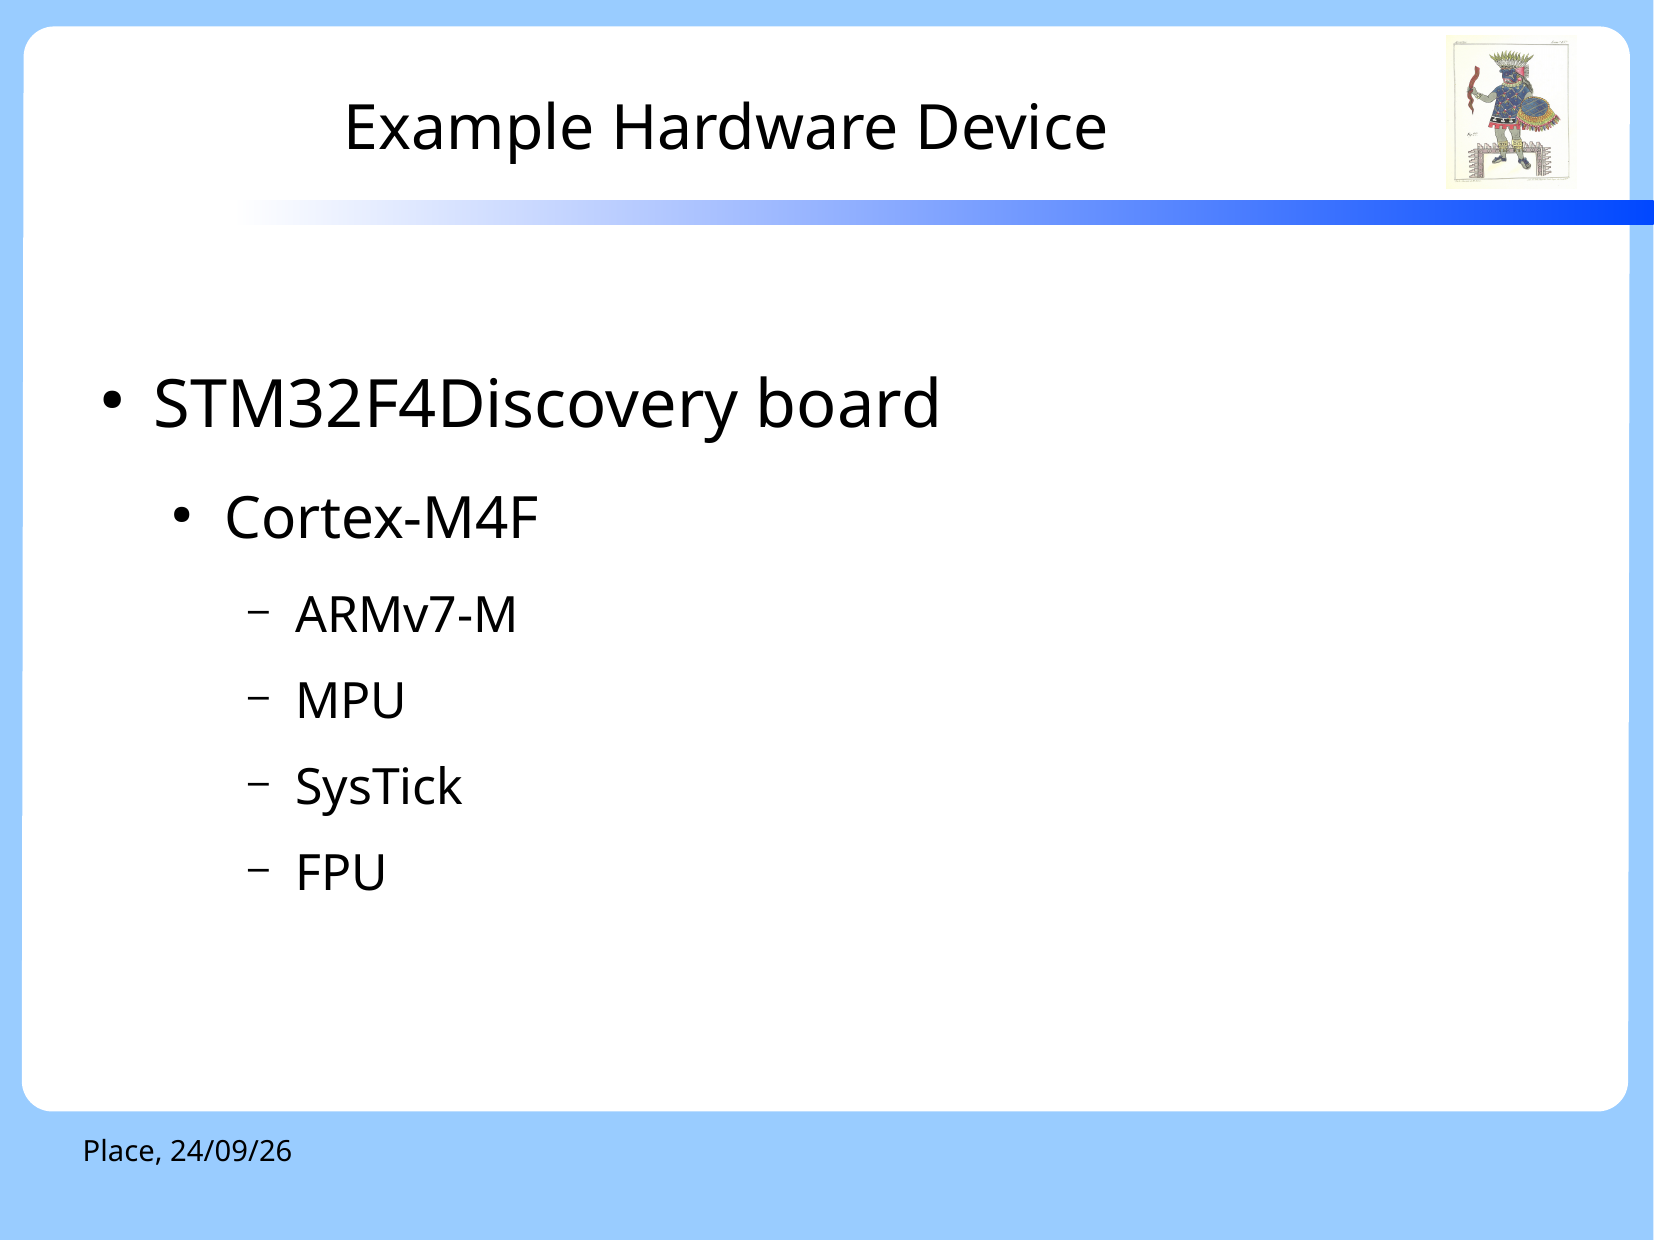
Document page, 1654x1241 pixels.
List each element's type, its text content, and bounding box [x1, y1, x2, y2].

title Example Hardware Device [82, 49, 1371, 201]
list STM32F4Discovery board Cortex-M4F ARMv7-M MPU SysTick FPU [82, 236, 1571, 1055]
picture [1446, 35, 1577, 189]
